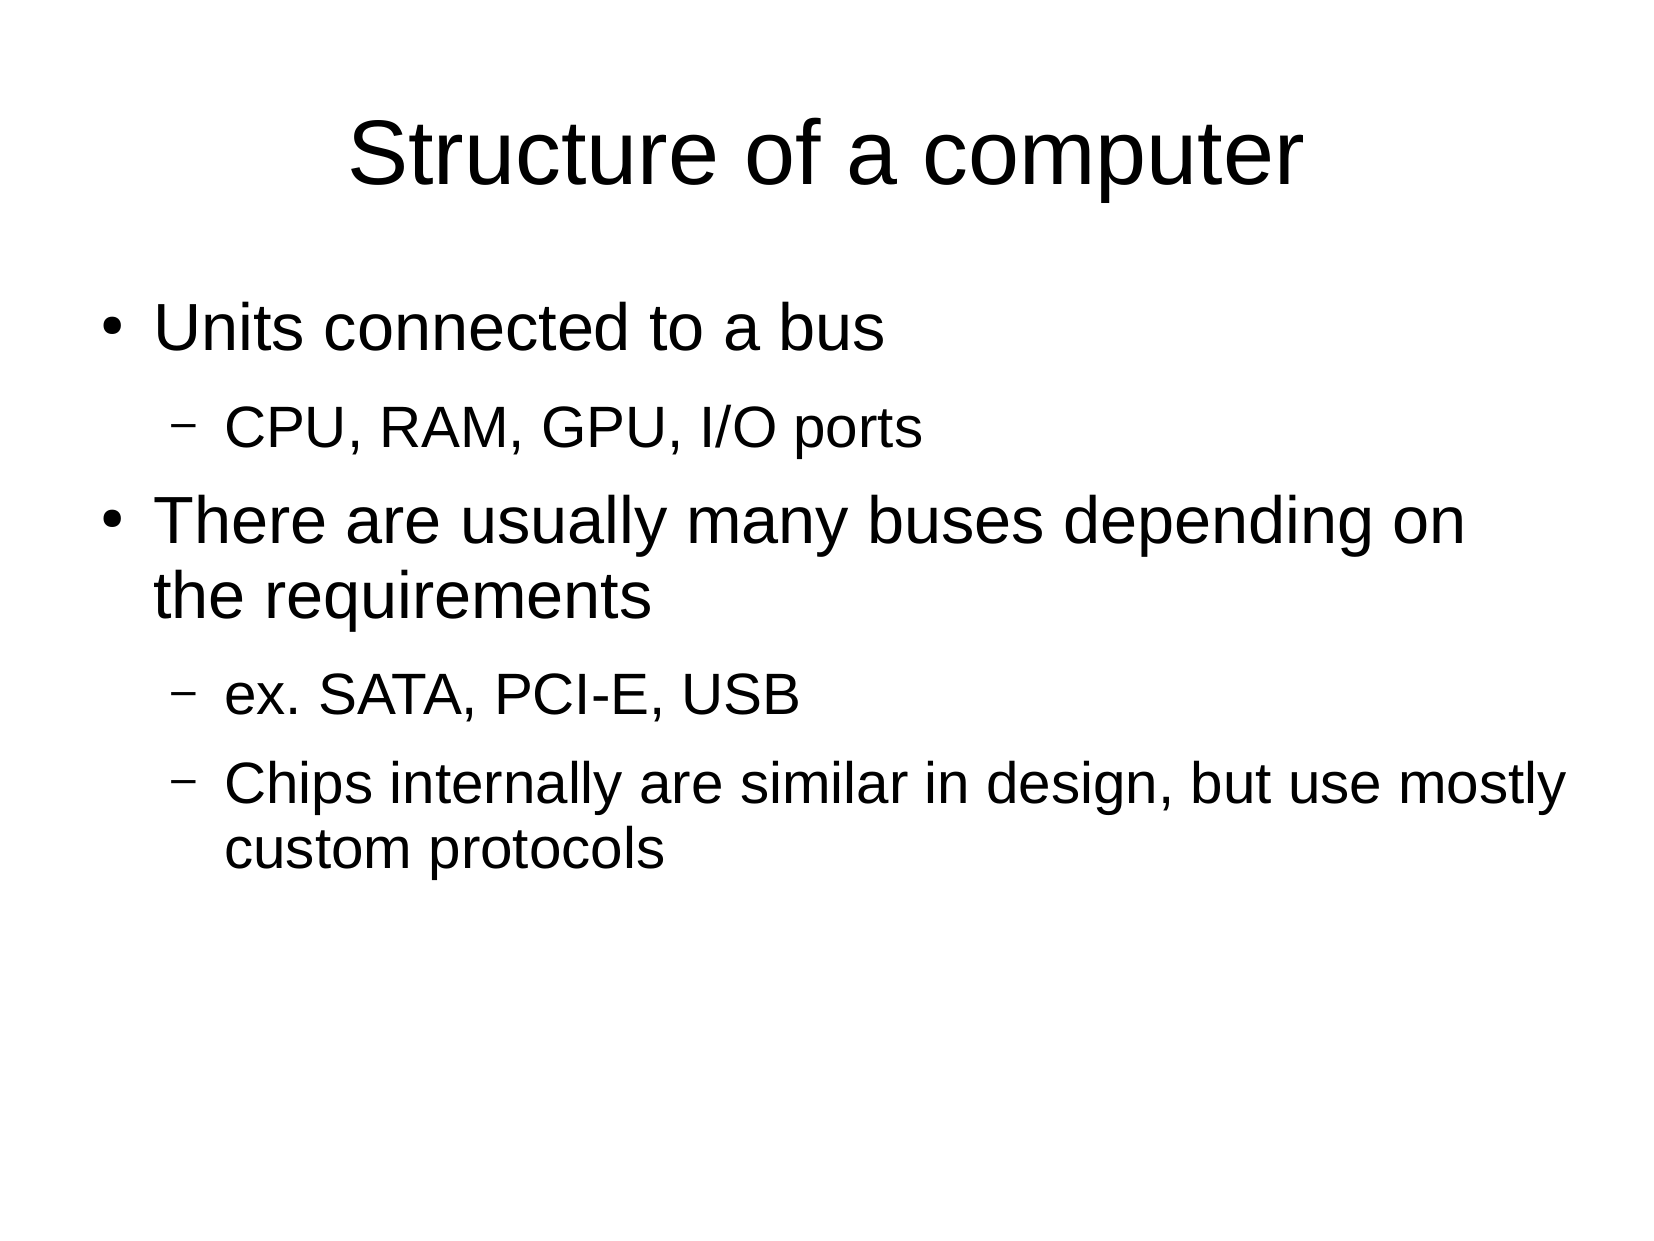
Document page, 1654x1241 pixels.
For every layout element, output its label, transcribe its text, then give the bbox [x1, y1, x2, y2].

title Structure of a computer [82, 49, 1571, 257]
list Units connected to a bus CPU, RAM, GPU, I/O ports There are usually many buses depending on the requirements ex. SATA, PCI-E, USB Chips internally are similar in design, but use mostly custom protocols [82, 290, 1571, 1010]
